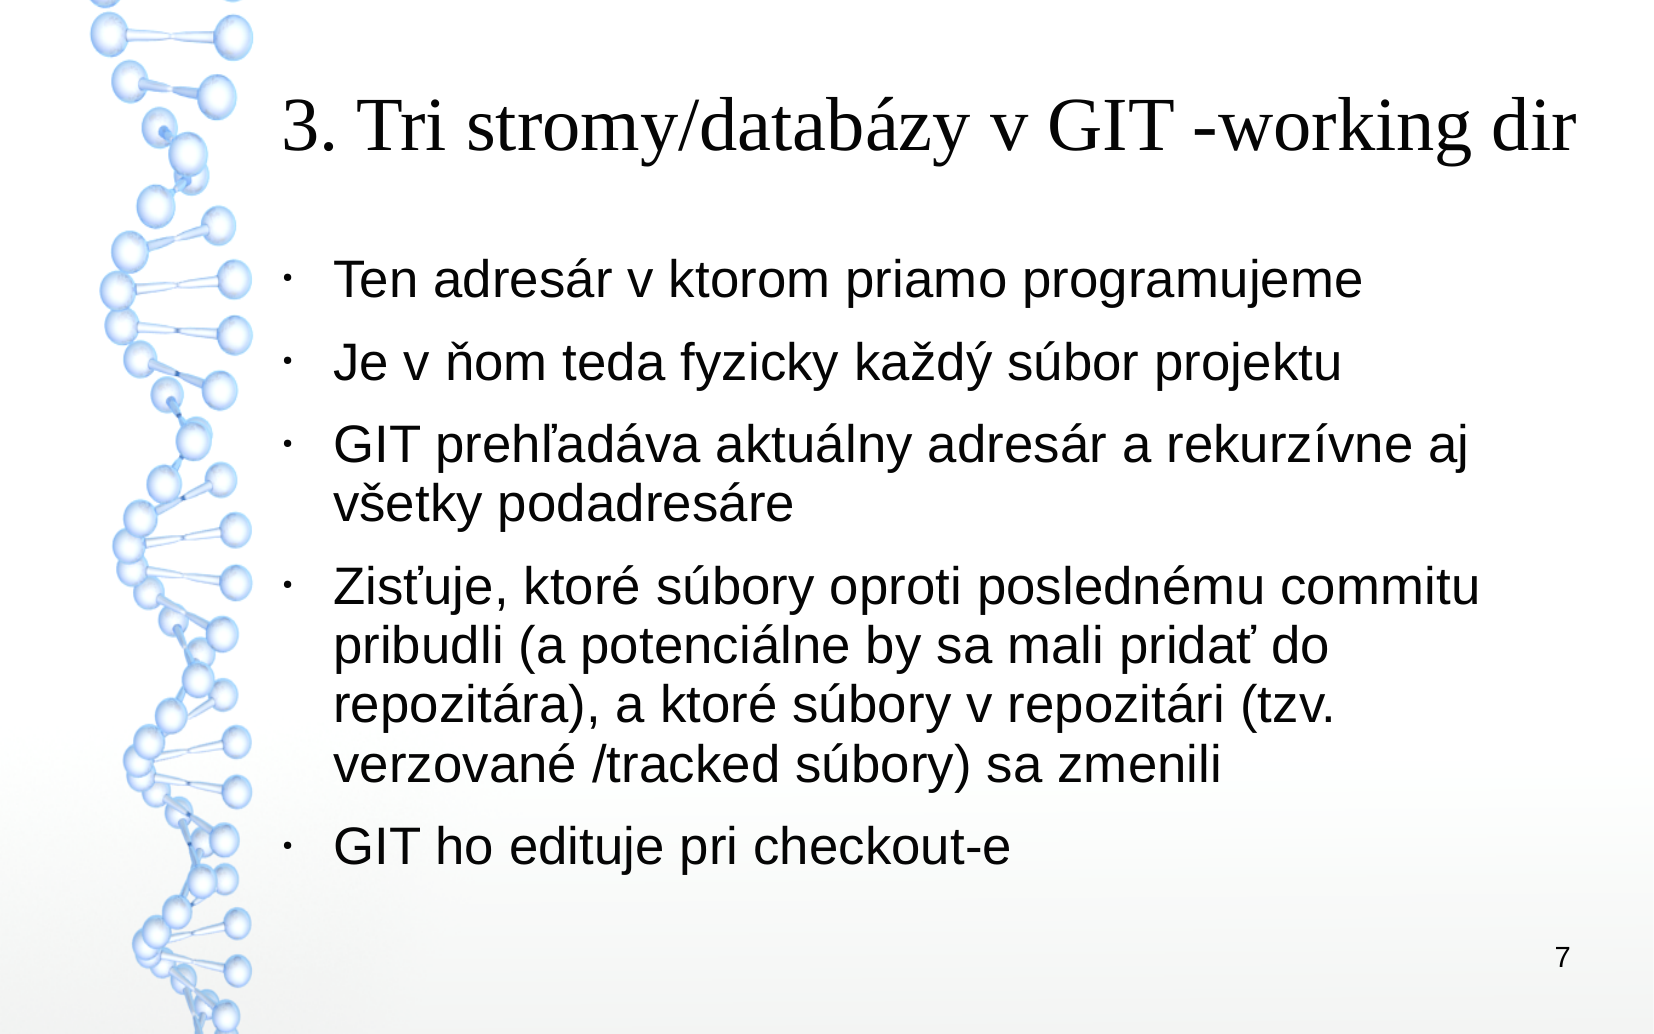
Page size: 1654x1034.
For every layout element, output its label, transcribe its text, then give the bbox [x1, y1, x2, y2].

title 3. Tri stromy/databázy v GIT -working dir [265, 39, 1595, 210]
picture [0, 0, 1654, 1034]
list Ten adresár v ktorom priamo programujeme Je v ňom teda fyzicky každý súbor projektu GIT prehľadáva aktuálny adresár a rekurzívne aj všetky podadresáre Zisťuje, ktoré súbory oproti poslednému commitu pribudli (a potenciálne by sa mali pridať do repozitára), a ktoré súbory v repozitári (tzv. verzované /tracked súbory) sa zmenili GIT ho edituje pri checkout-e [265, 249, 1595, 880]
